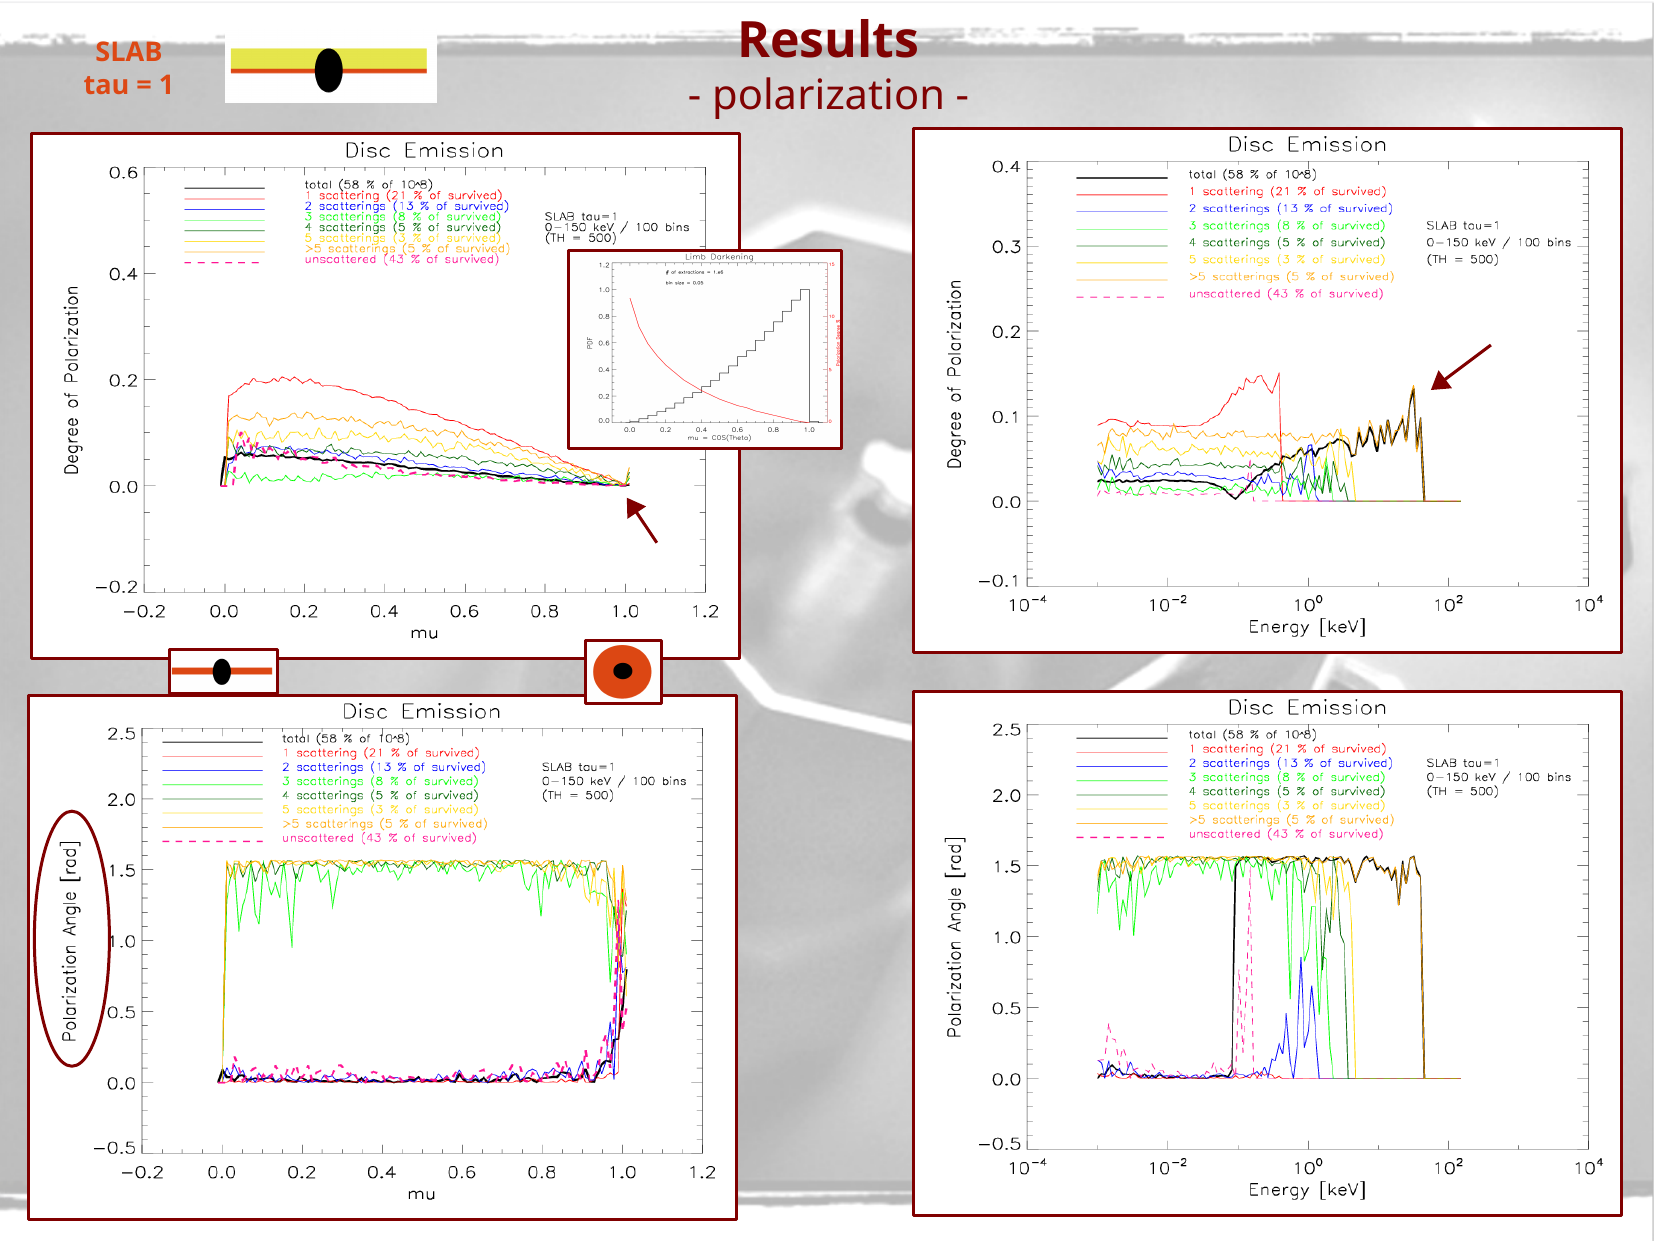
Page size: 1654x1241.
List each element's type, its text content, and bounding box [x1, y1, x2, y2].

picture [225, 29, 437, 104]
text_box Results - polarization - [3, 0, 1654, 126]
picture [0, 0, 1654, 1241]
text_box SLAB tau = 1 [39, 26, 220, 108]
